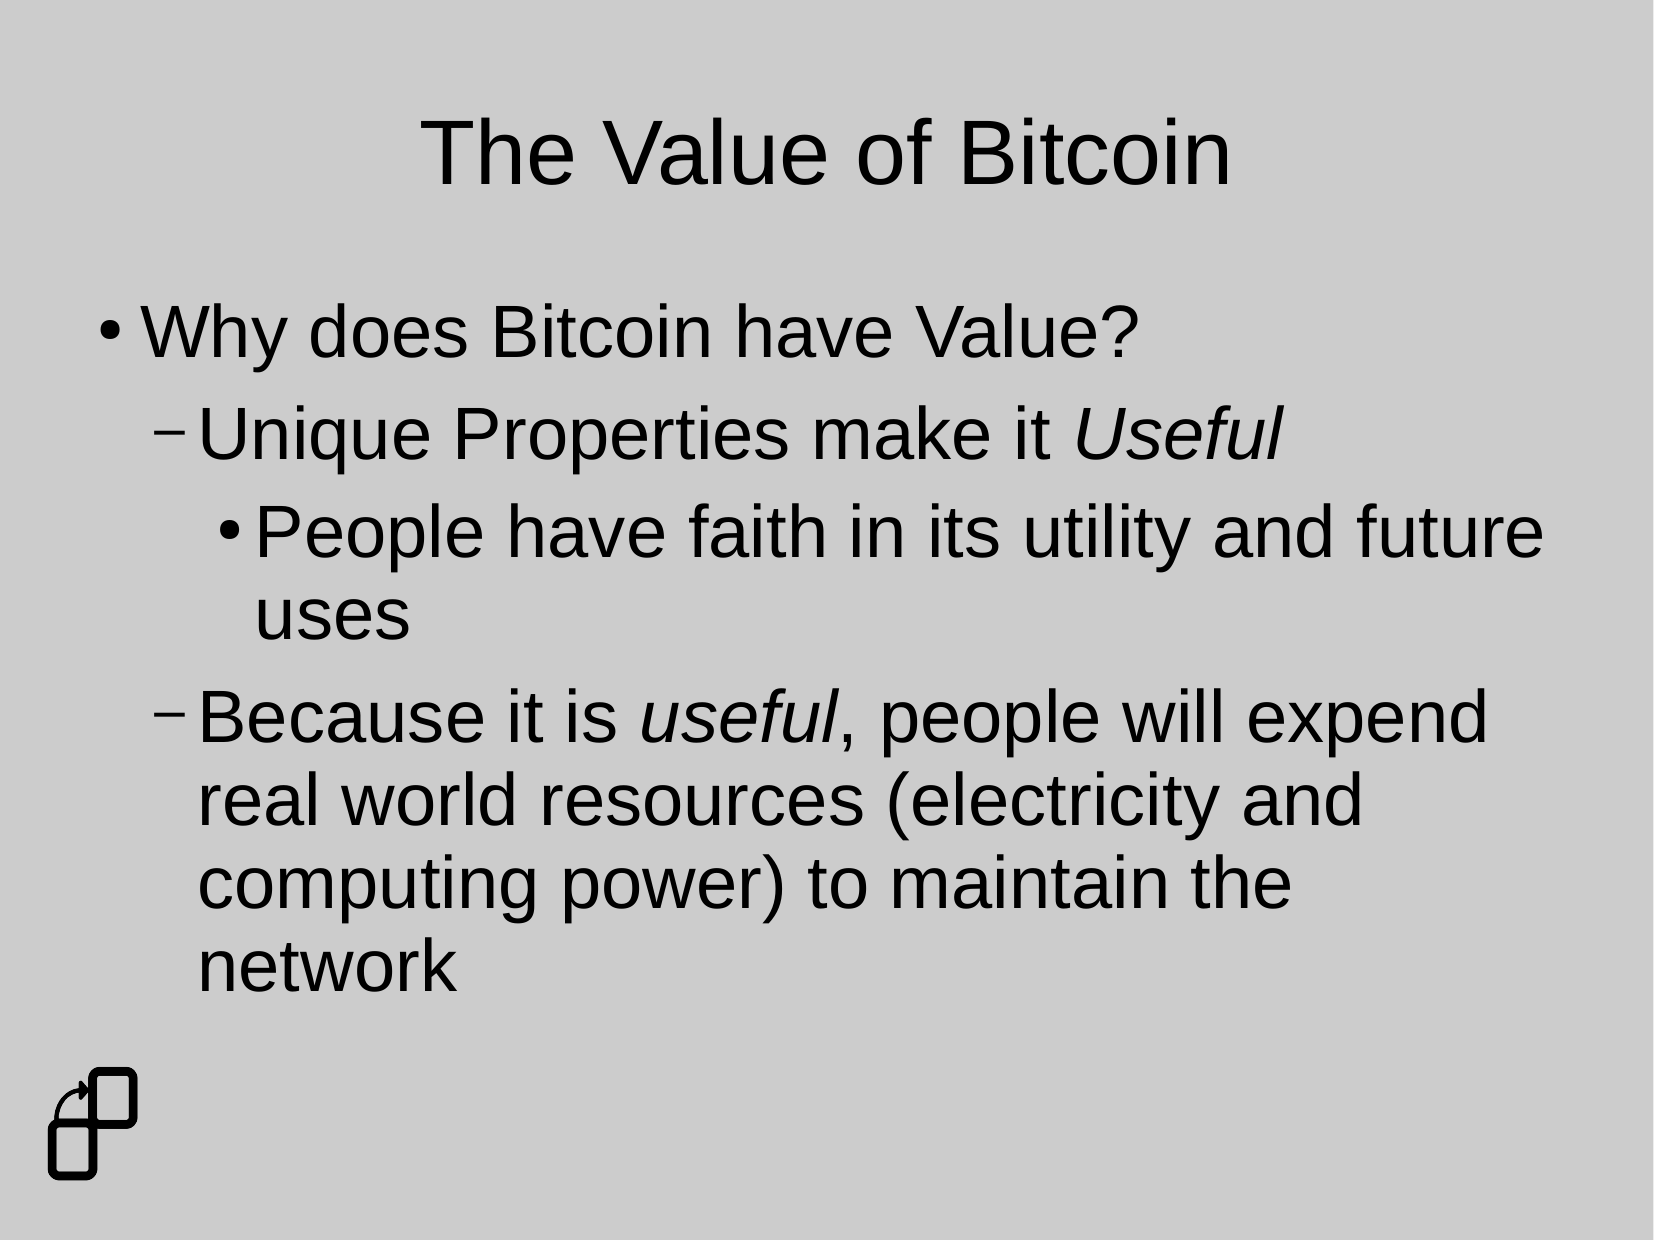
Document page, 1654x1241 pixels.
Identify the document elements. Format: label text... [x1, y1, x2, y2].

title The Value of Bitcoin [82, 49, 1571, 257]
picture [30, 1062, 153, 1186]
list Why does Bitcoin have Value? Unique Properties make it Useful People have faith in its utility and future uses Because it is useful, people will expend real world resources (electricity and computing power) to maintain the network [82, 290, 1571, 1010]
